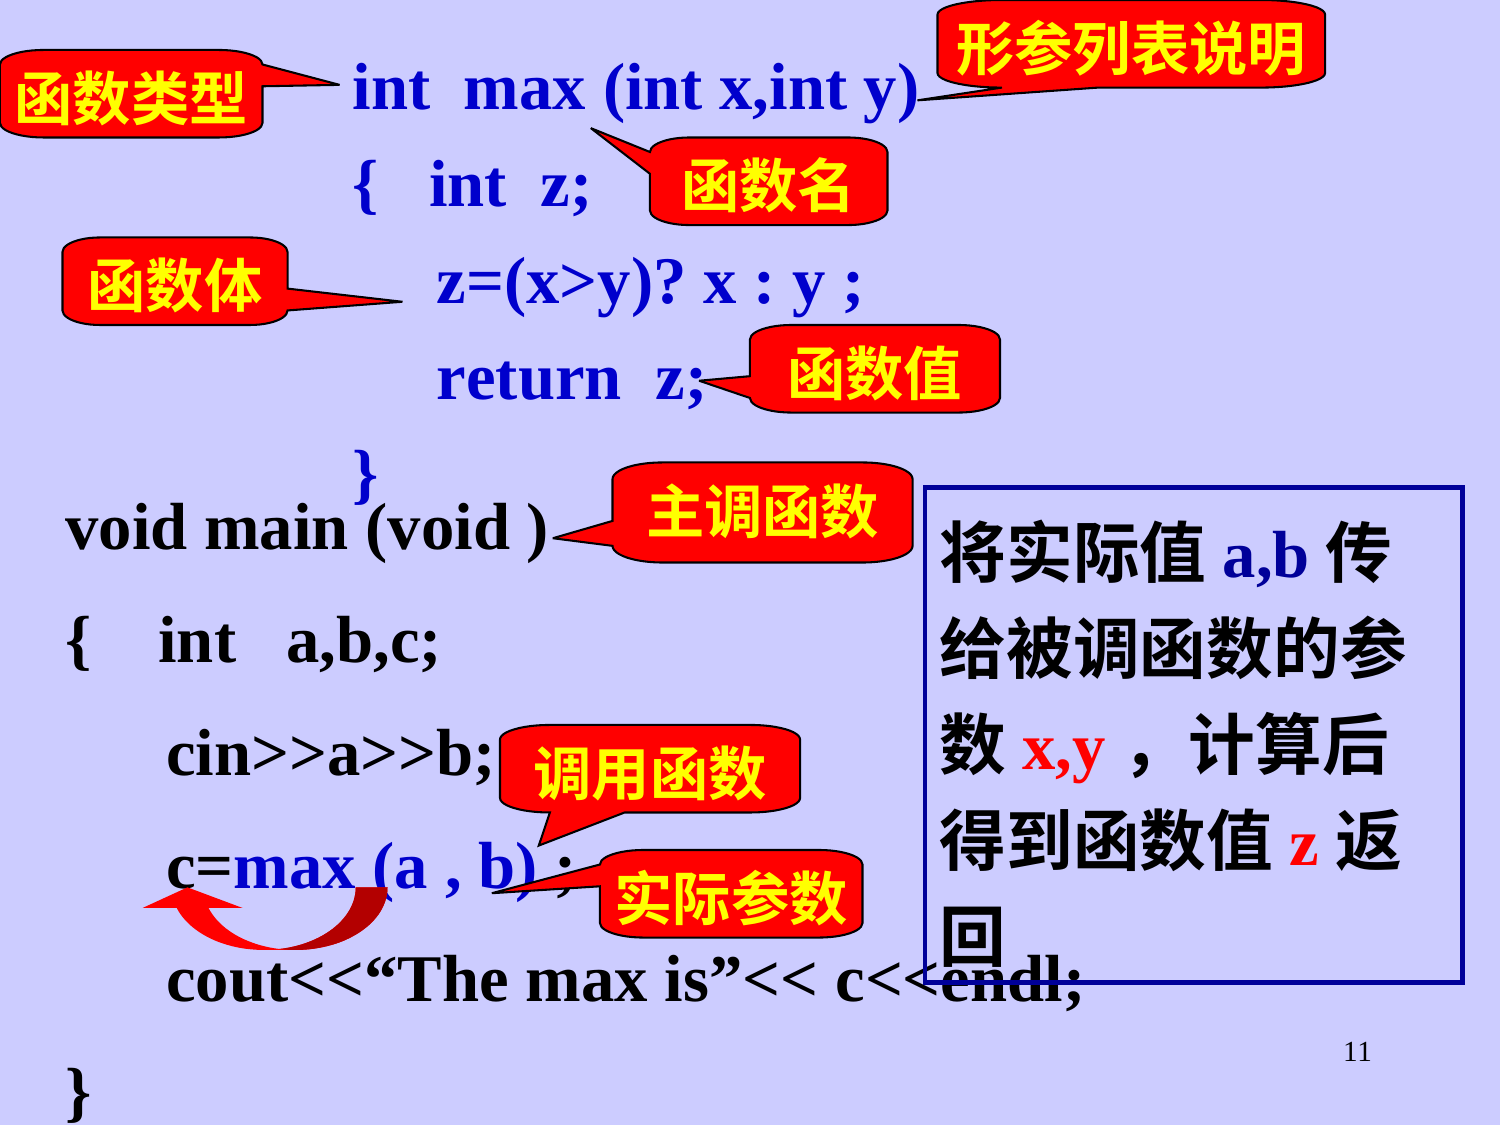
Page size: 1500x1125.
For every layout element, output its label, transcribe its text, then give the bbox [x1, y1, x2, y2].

text_box 函数类型 [0, 49, 340, 138]
text_box 函数值 [699, 324, 1000, 413]
text_box void main (void ) { int a,b,c; cin>>a>>b; c=max (a , b) ; cout<<“The max is”<< c<<endl; } [62, 473, 1113, 1125]
text_box 函数名 [590, 128, 888, 226]
text_box [142, 887, 388, 950]
text_box int max (int x,int y) { int z; z=(x>y)? x : y ; return z; } [349, 49, 1113, 473]
text_box <编号> [1113, 1025, 1388, 1101]
text_box 实际参数 [491, 849, 863, 938]
text_box 形参列表说明 [917, 0, 1326, 101]
text_box 将实际值a,b传给被调函数的参数x,y，计算后得到函数值z返回 [924, 487, 1463, 983]
text_box 主调函数 [552, 462, 913, 563]
text_box 调用函数 [500, 724, 801, 846]
text_box 函数体 [62, 237, 403, 325]
